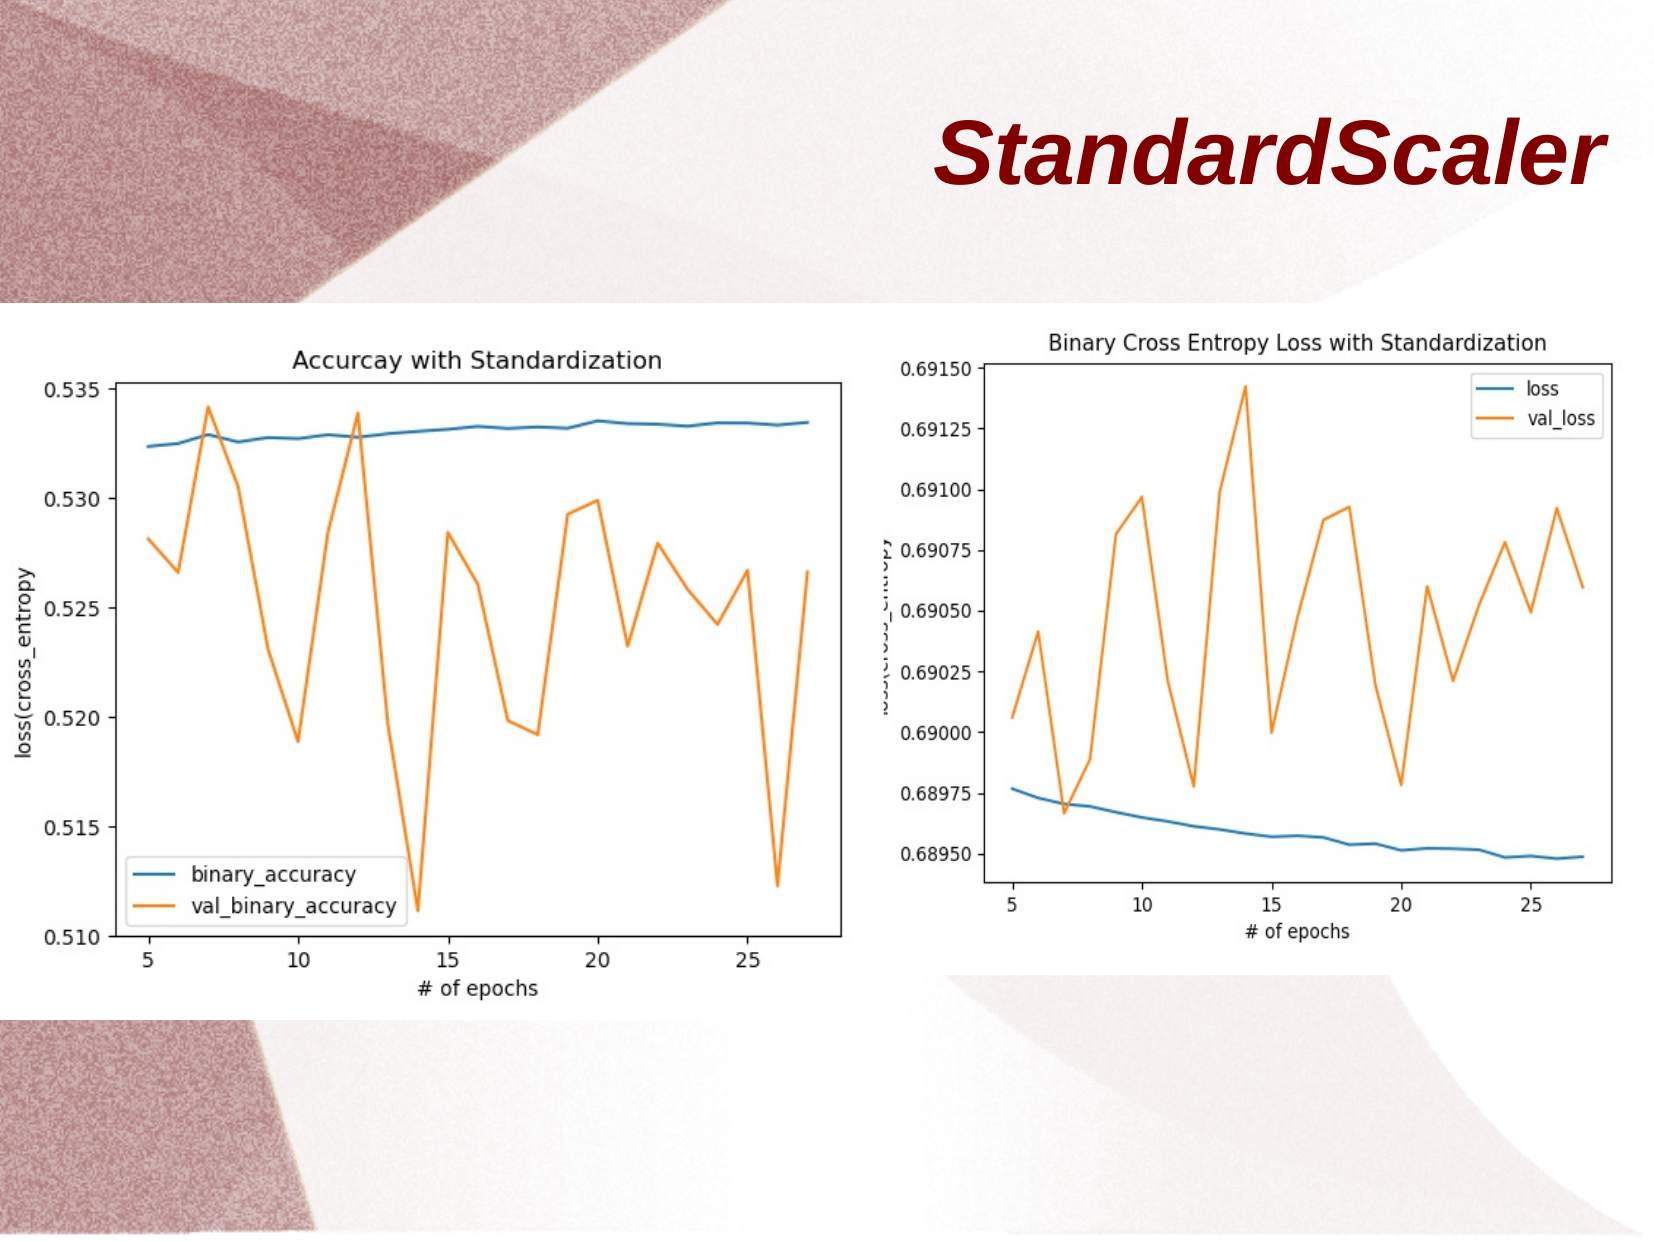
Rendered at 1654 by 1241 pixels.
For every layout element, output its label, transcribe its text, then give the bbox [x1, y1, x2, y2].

picture [0, 0, 1654, 1241]
title StandardScaler [596, 49, 1607, 257]
